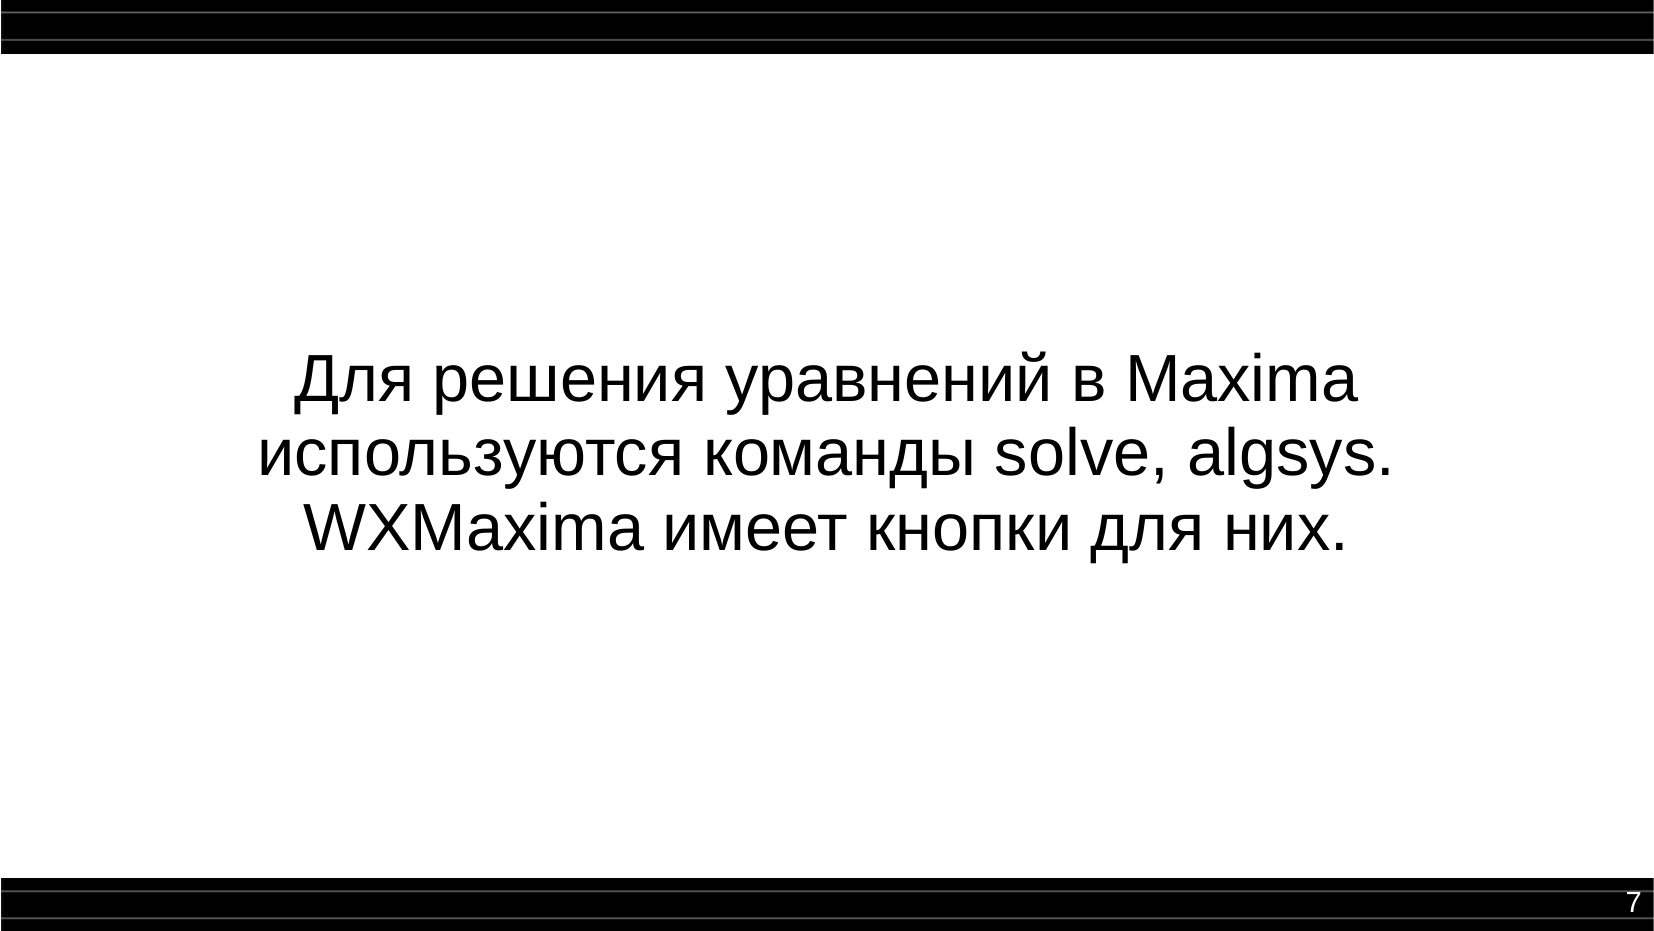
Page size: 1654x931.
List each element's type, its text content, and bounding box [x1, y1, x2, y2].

picture [1, 878, 1654, 931]
subtitle Для решения уравнений в Maxima используются команды solve, algsys. WXMaxima имеет кнопки для них. [82, 92, 1571, 813]
picture [1, 0, 1654, 54]
